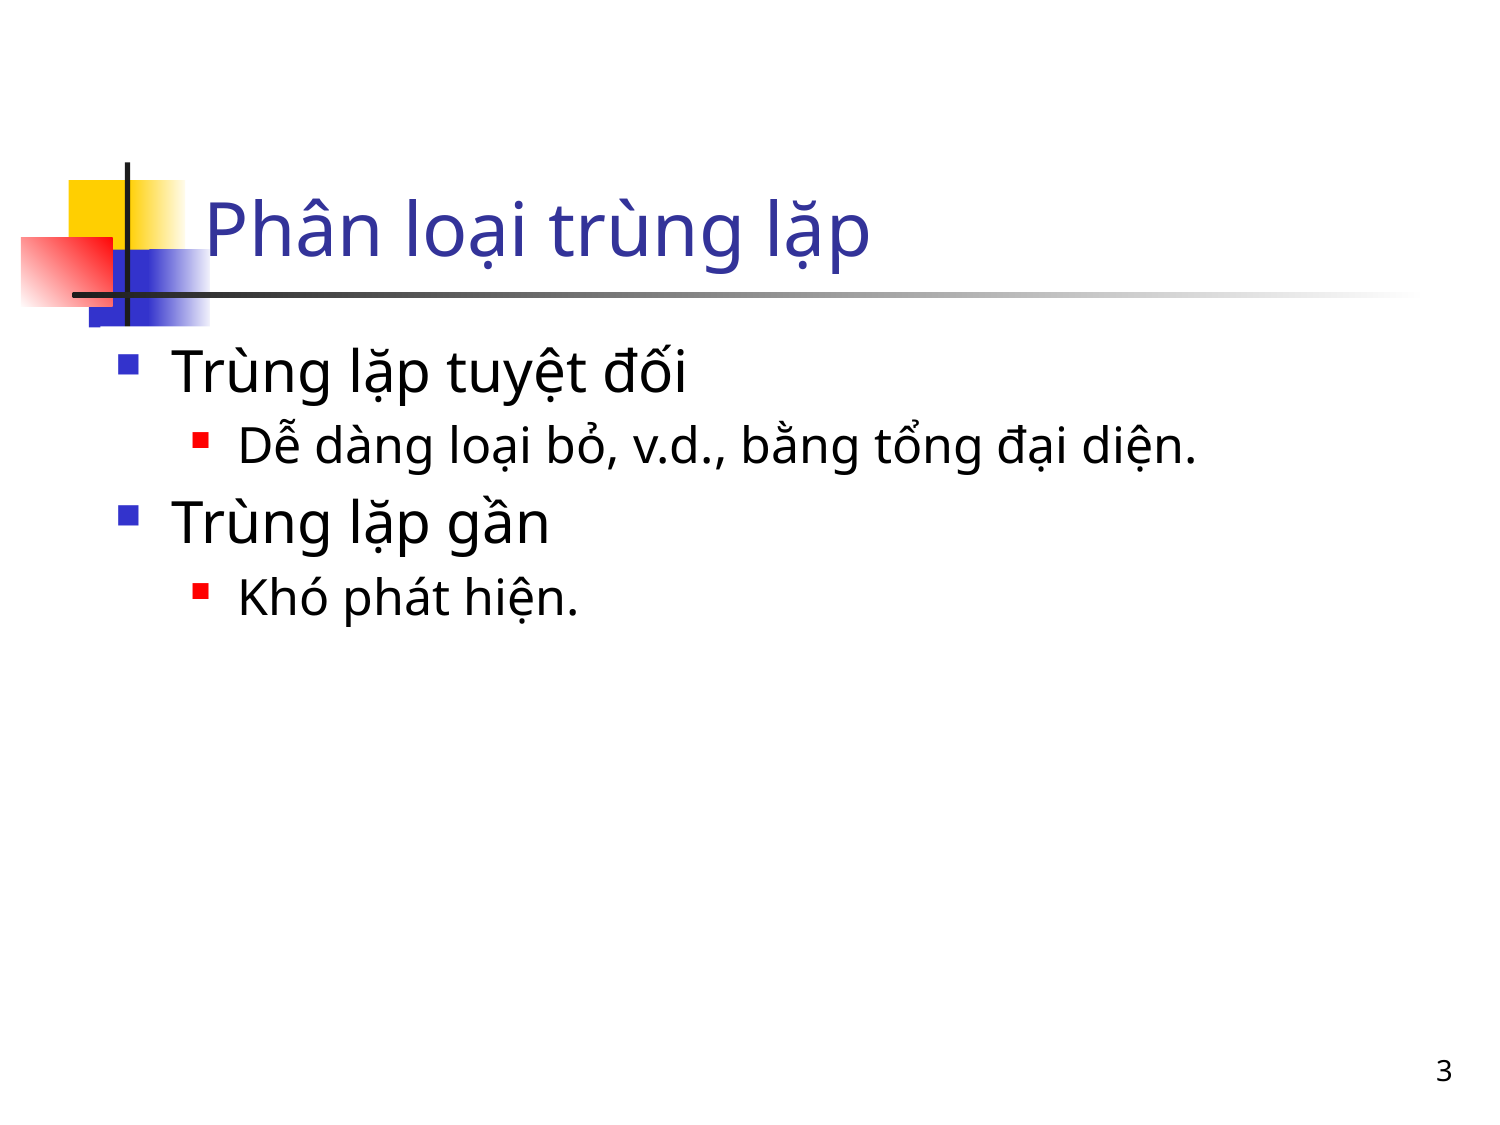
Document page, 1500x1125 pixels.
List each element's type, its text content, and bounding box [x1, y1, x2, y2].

list Trùng lặp tuyệt đối Dễ dàng loại bỏ, v.d., bằng tổng đại diện. Trùng lặp gần Khó phát hiện. [100, 326, 1469, 717]
title Phân loại trùng lặp [188, 35, 1468, 279]
slide_number <number> [1155, 1024, 1468, 1100]
